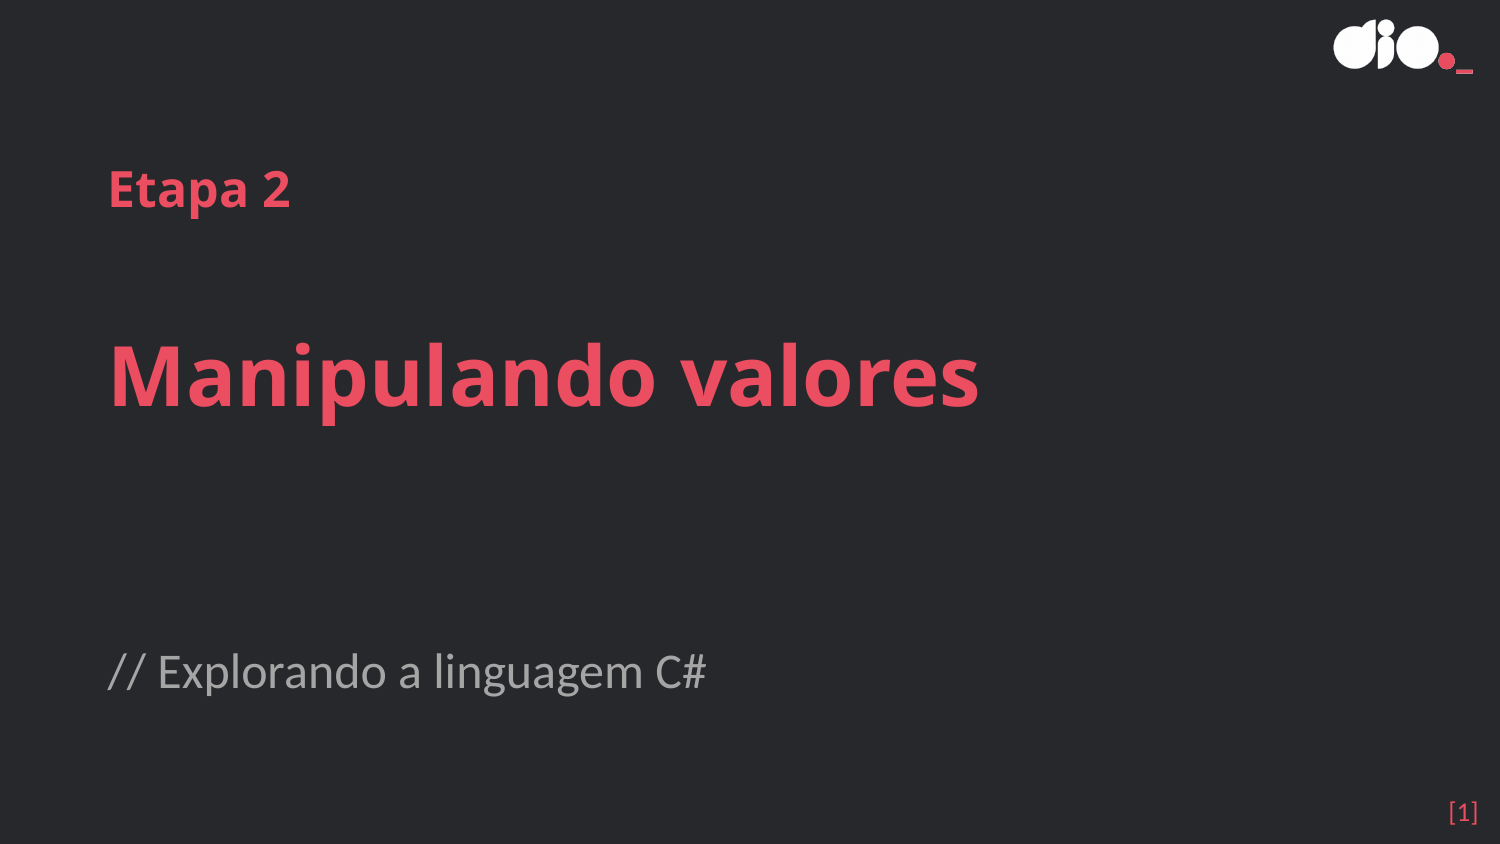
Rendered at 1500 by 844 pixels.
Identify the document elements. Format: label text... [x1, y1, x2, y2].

picture [1333, 19, 1473, 74]
text_box Etapa 2 [92, 142, 1309, 223]
text_box Manipulando valores [92, 292, 1309, 558]
slide_number [<number>] [1403, 779, 1494, 844]
text_box // Explorando a linguagem C# [92, 635, 1309, 701]
